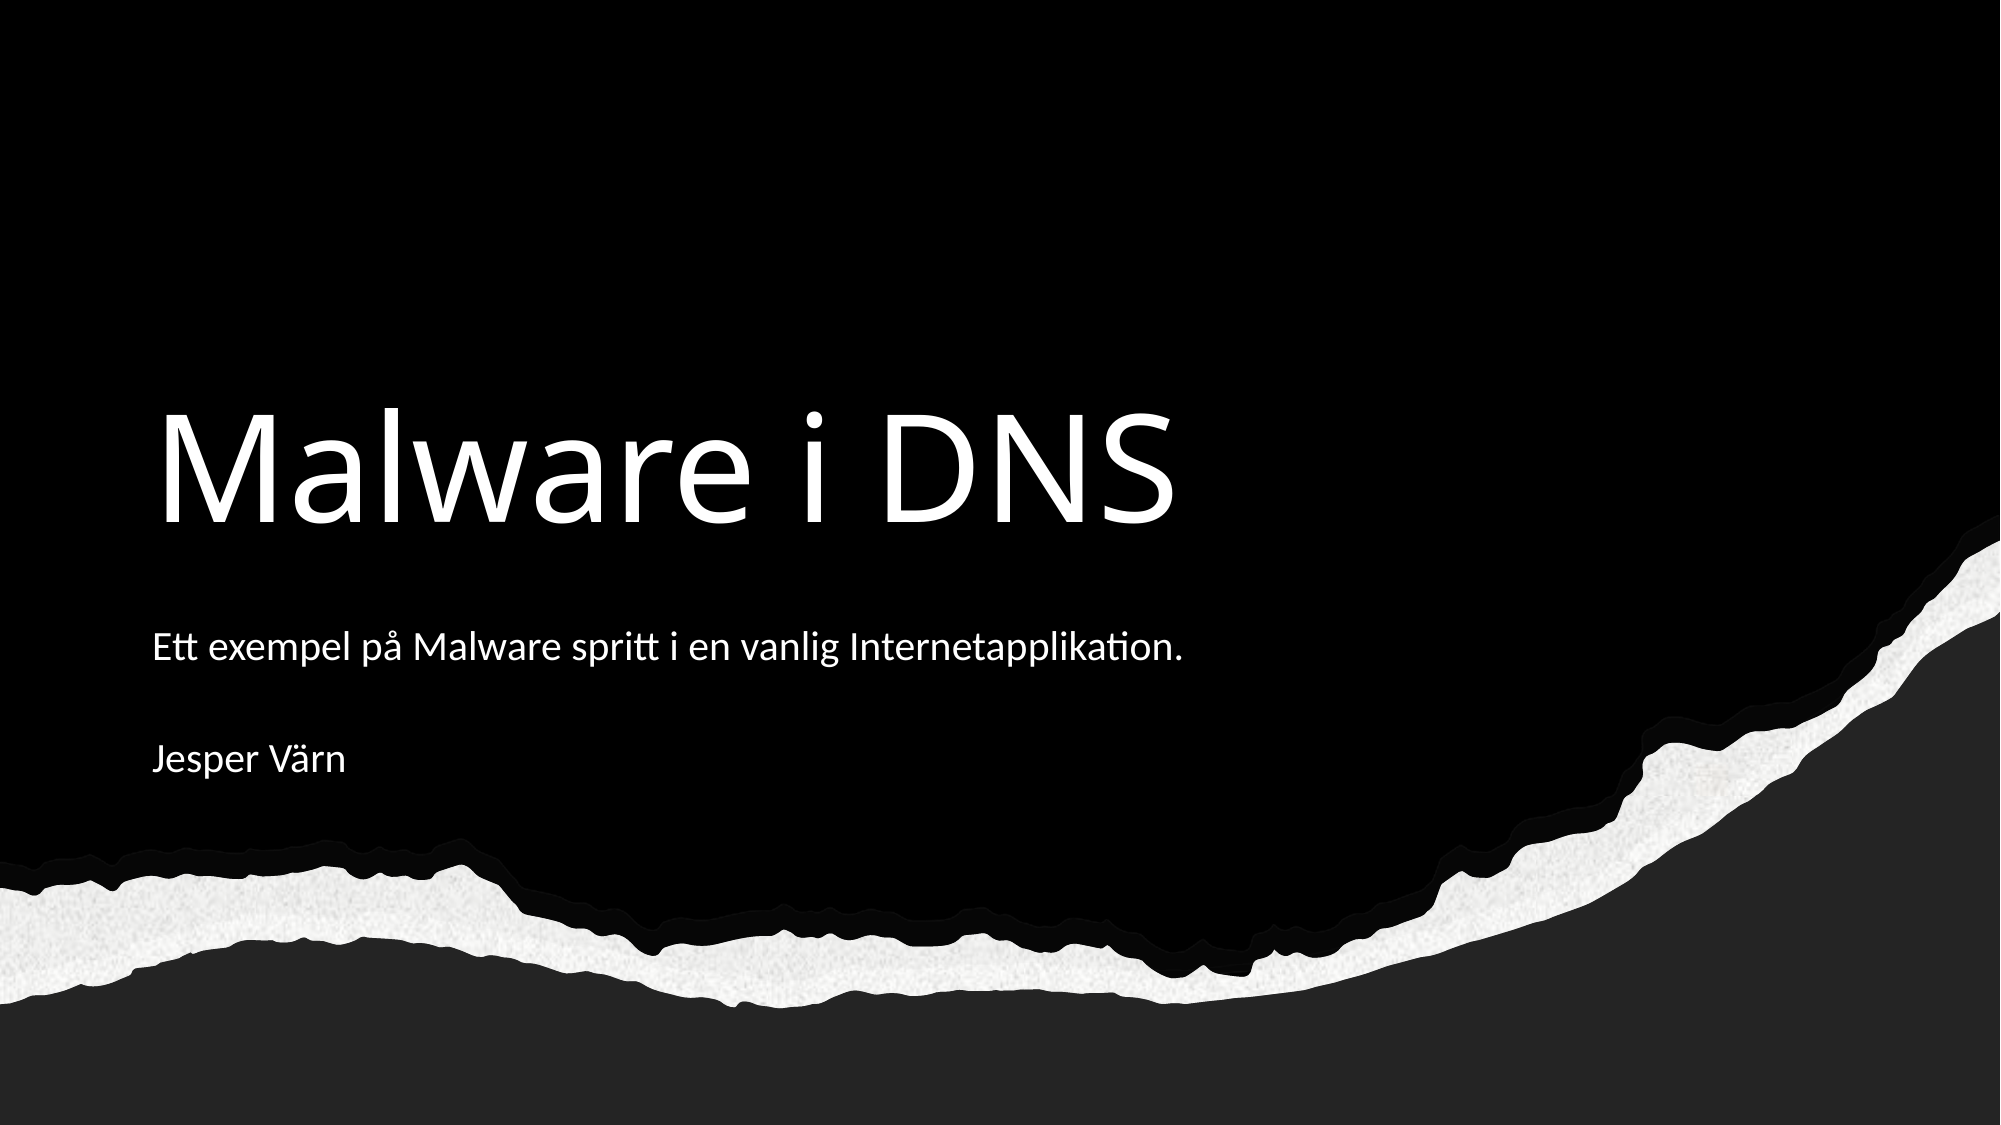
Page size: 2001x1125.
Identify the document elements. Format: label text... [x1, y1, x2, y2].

text_box [0, 0, 2000, 1125]
subtitle Ett exempel på Malware spritt i en vanlig Internetapplikation. Jesper Värn [137, 624, 1290, 792]
title Malware i DNS [137, 183, 1290, 563]
